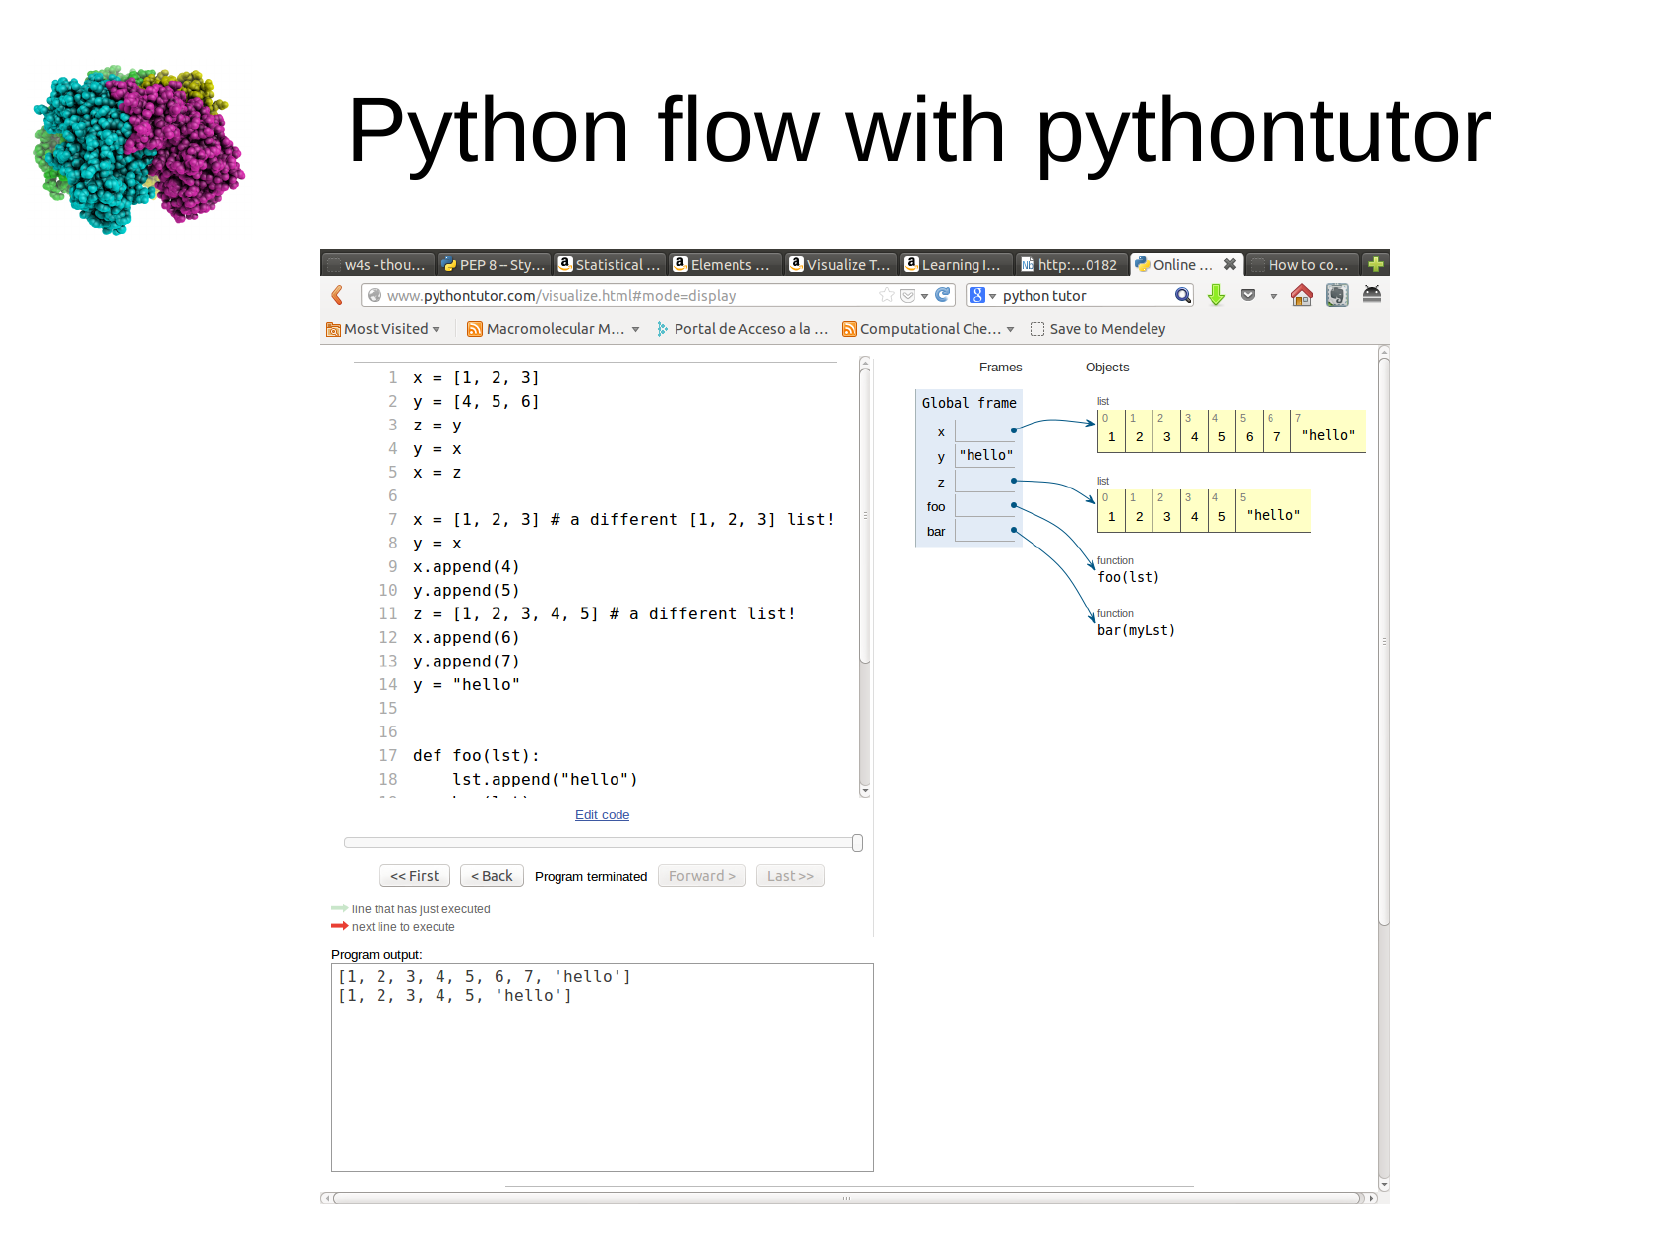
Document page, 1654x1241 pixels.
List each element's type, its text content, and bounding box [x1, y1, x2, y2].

title Python flow with pythontutor [270, 25, 1571, 233]
picture [320, 249, 1390, 1204]
picture [27, 59, 253, 240]
